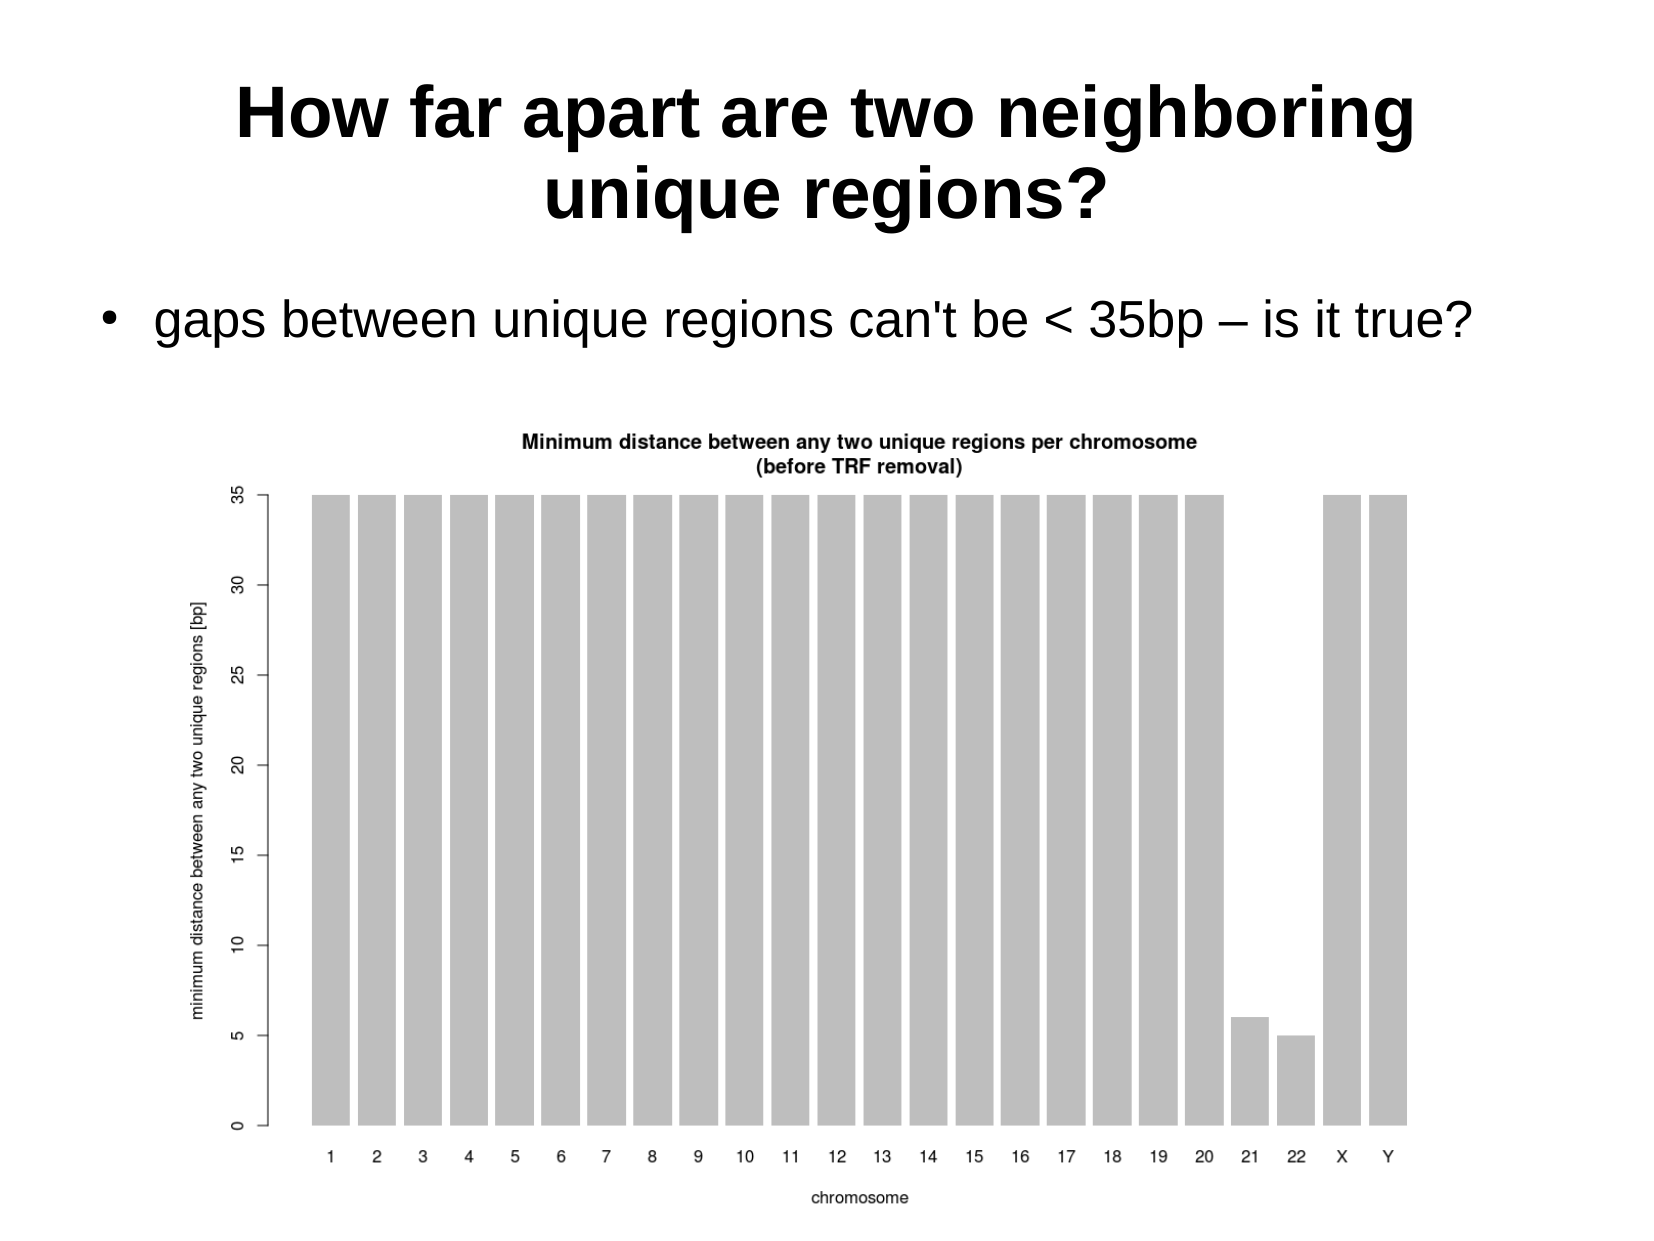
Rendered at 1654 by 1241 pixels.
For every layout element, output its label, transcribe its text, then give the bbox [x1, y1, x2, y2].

list gaps between unique regions can't be < 35bp – is it true? [82, 290, 1571, 1010]
title How far apart are two neighboring unique regions? [82, 49, 1571, 257]
picture [184, 411, 1494, 1230]
